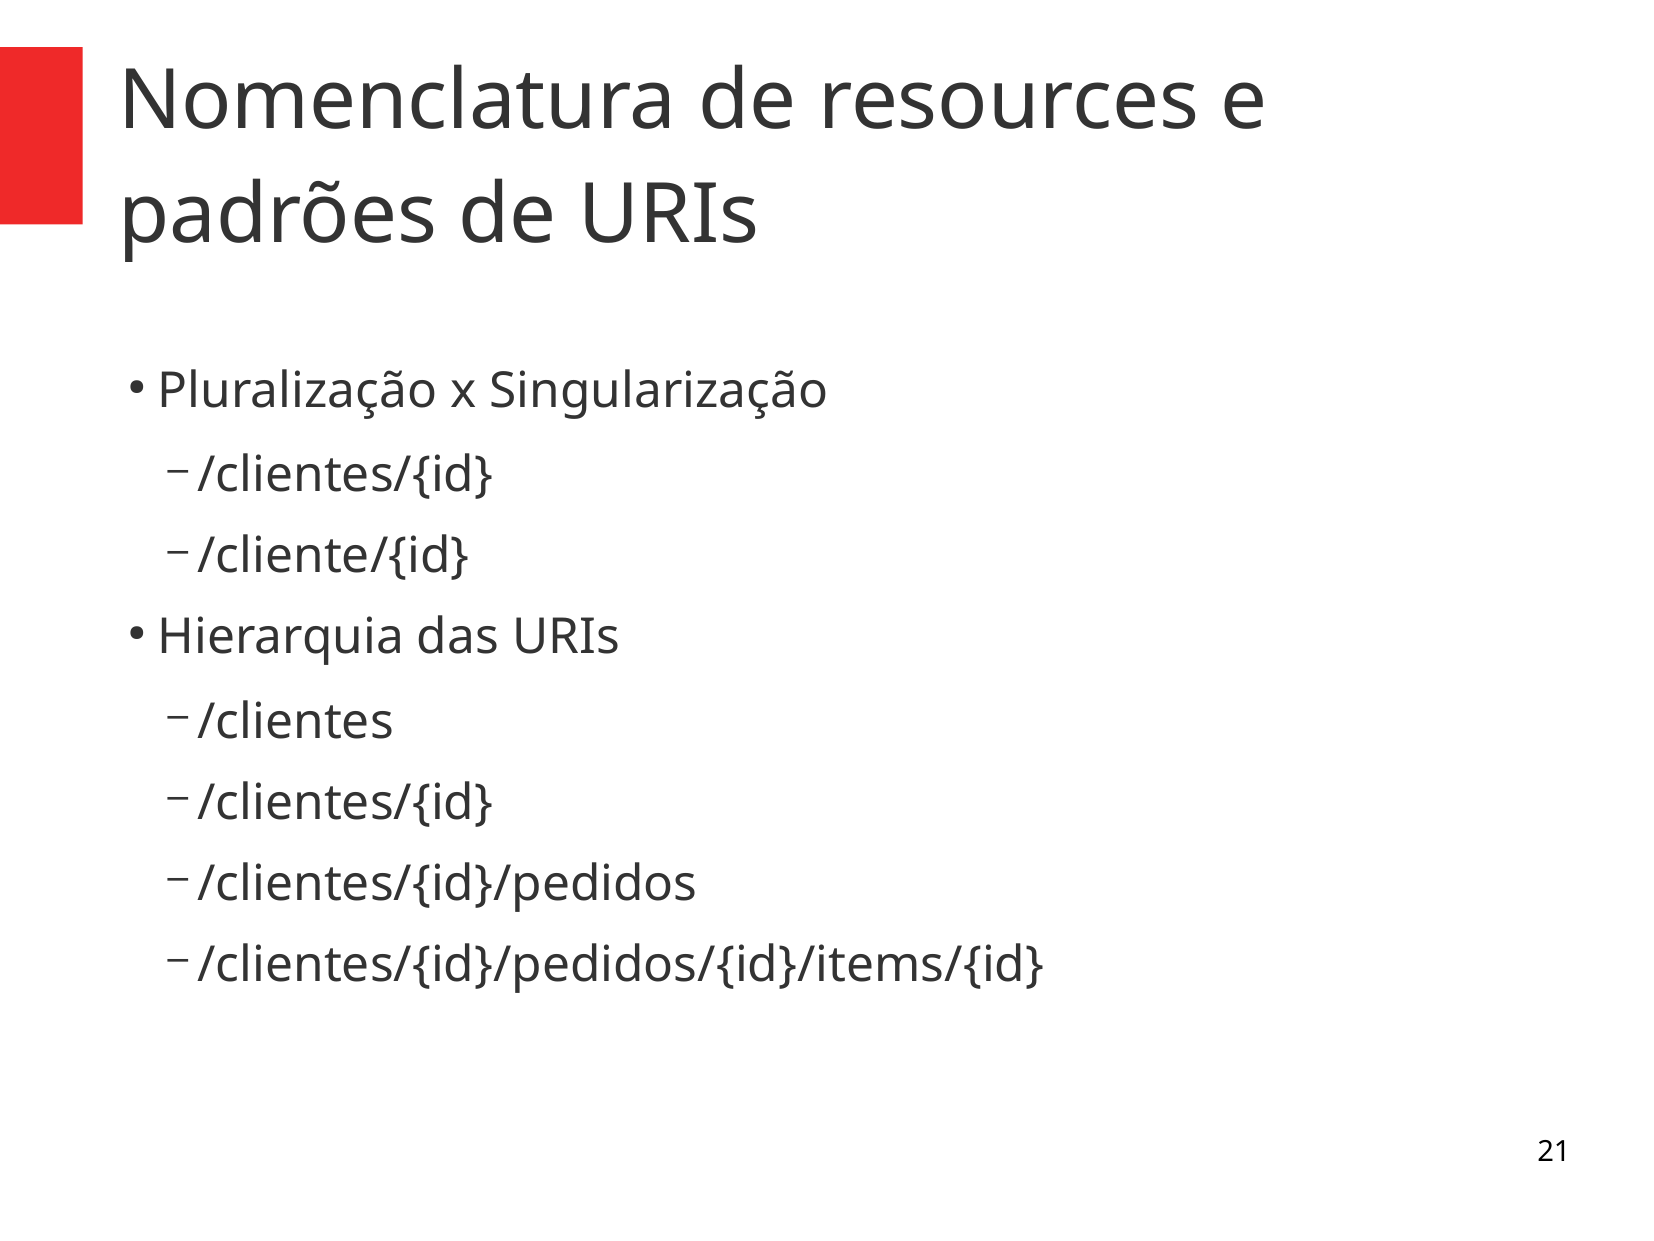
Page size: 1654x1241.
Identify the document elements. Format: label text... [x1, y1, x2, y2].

list Pluralização x Singularização /clientes/{id} /cliente/{id} Hierarquia das URIs /clientes /clientes/{id} /clientes/{id}/pedidos /clientes/{id}/pedidos/{id}/items/{id} [118, 354, 1536, 1074]
title Nomenclatura de resources e padrões de URIs [118, 39, 1571, 267]
